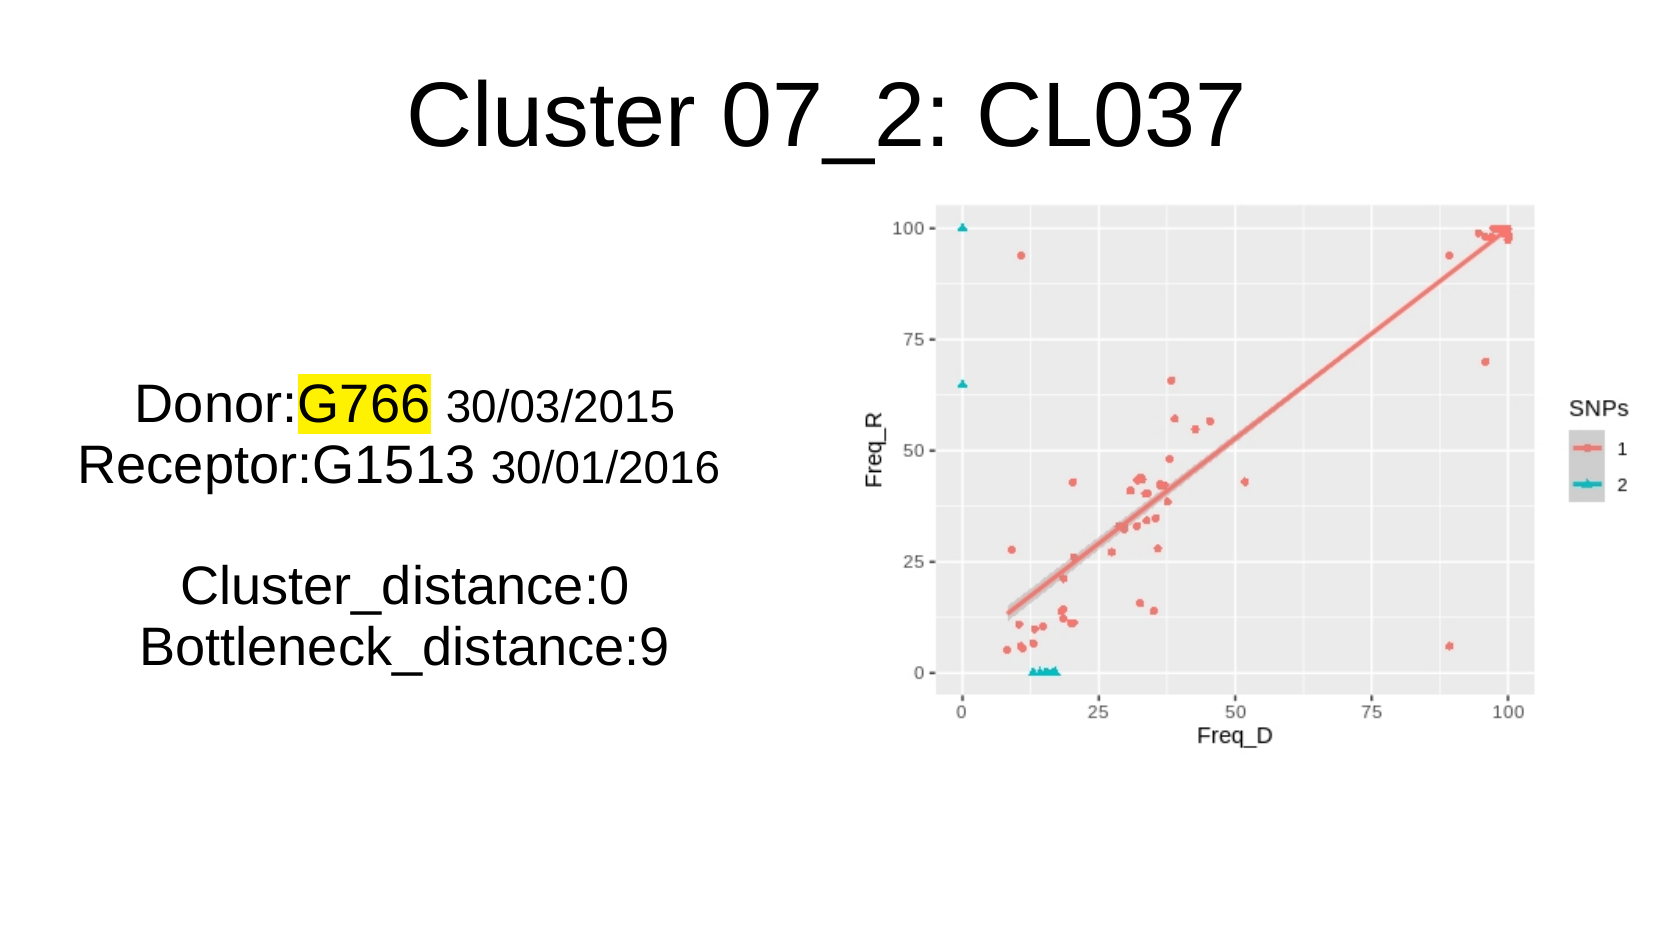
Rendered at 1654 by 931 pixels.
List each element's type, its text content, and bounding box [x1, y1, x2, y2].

picture [855, 194, 1652, 759]
title Cluster 07_2: CL037 [82, 37, 1571, 193]
text_box Donor:G766 30/03/2015 Receptor:G1513 30/01/2016 Cluster_distance:0 Bottleneck_distance:9 [30, 255, 781, 796]
